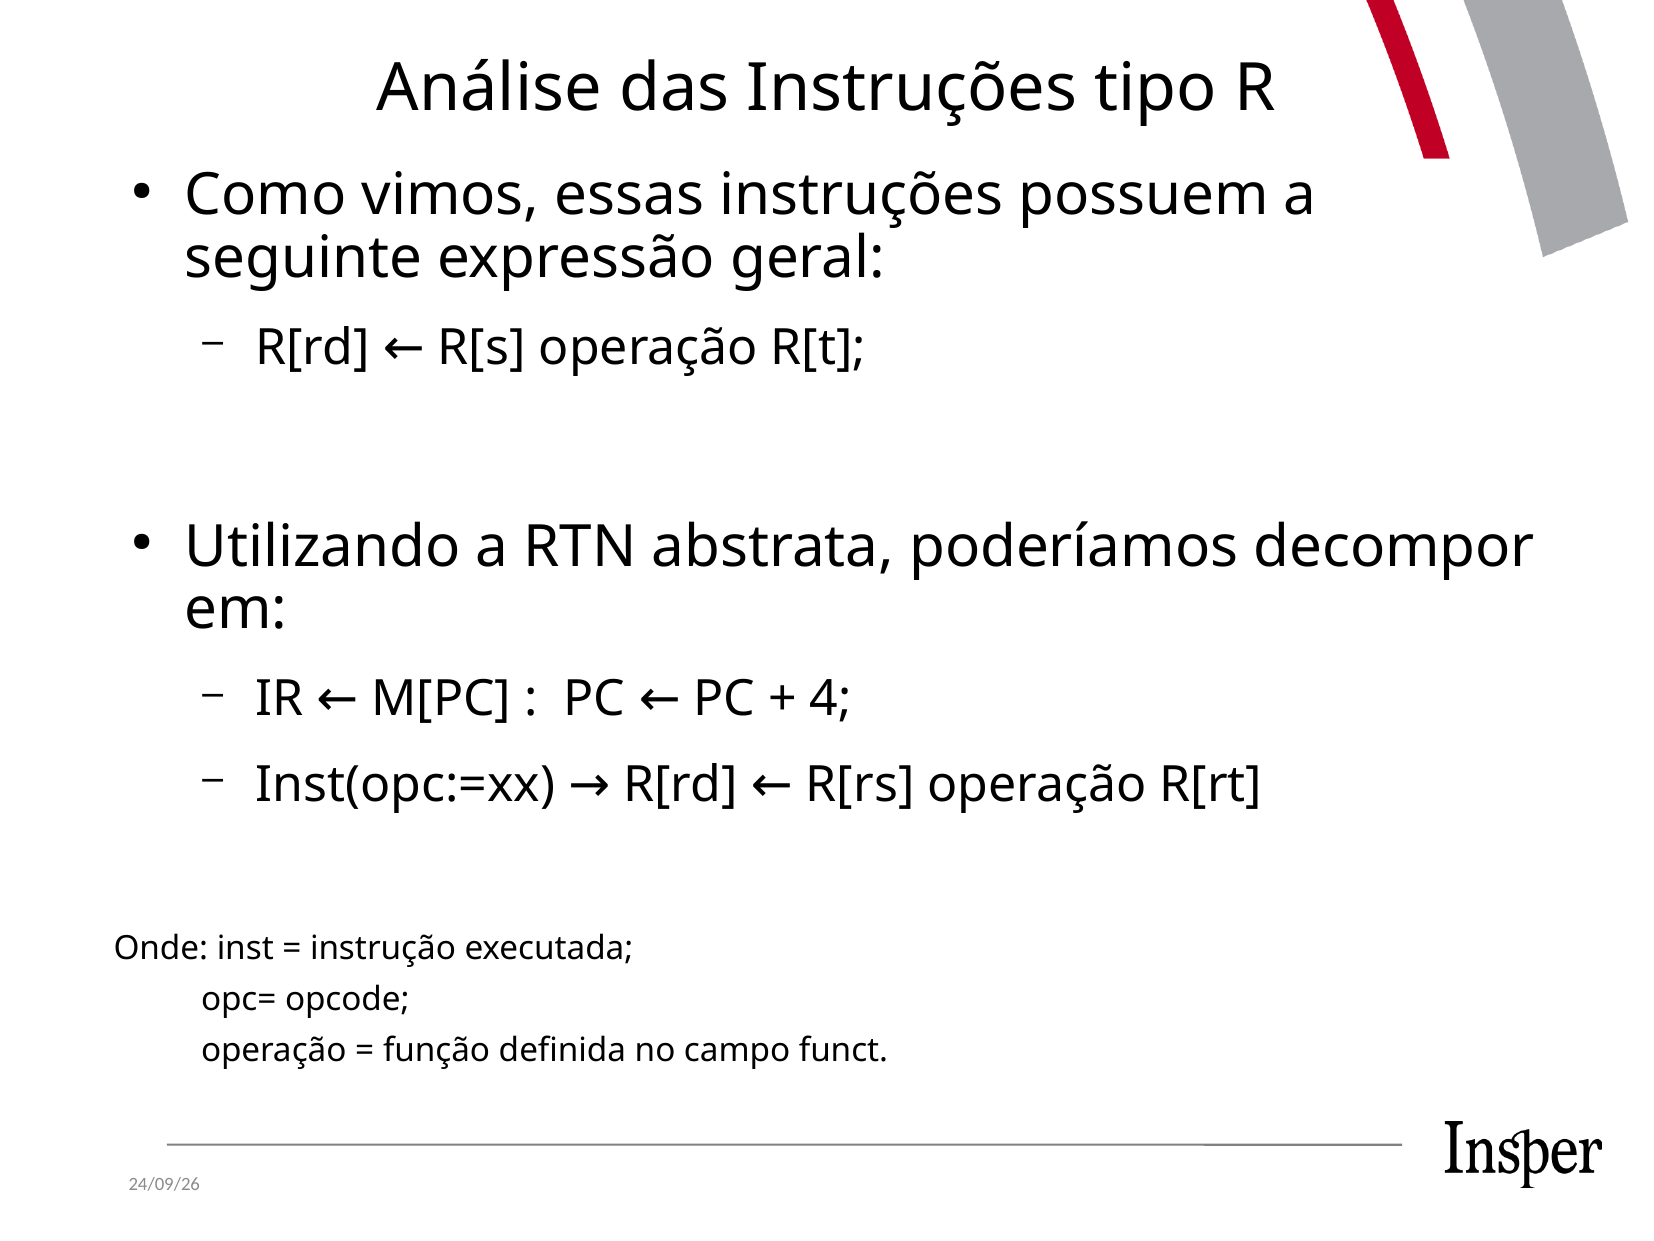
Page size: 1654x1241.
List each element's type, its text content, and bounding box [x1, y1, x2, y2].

list Análise das Instruções tipo R Como vimos, essas instruções possuem a seguinte expressão geral: R[rd] ← R[s] operação R[t]; Utilizando a RTN abstrata, poderíamos decompor em: IR ← M[PC] : PC ← PC + 4; Inst(opc:=xx) → R[rd] ← R[rs] operação R[rt] Onde: inst = instrução executada; opc= opcode; operação = função definida no campo funct. [113, 53, 1540, 1117]
